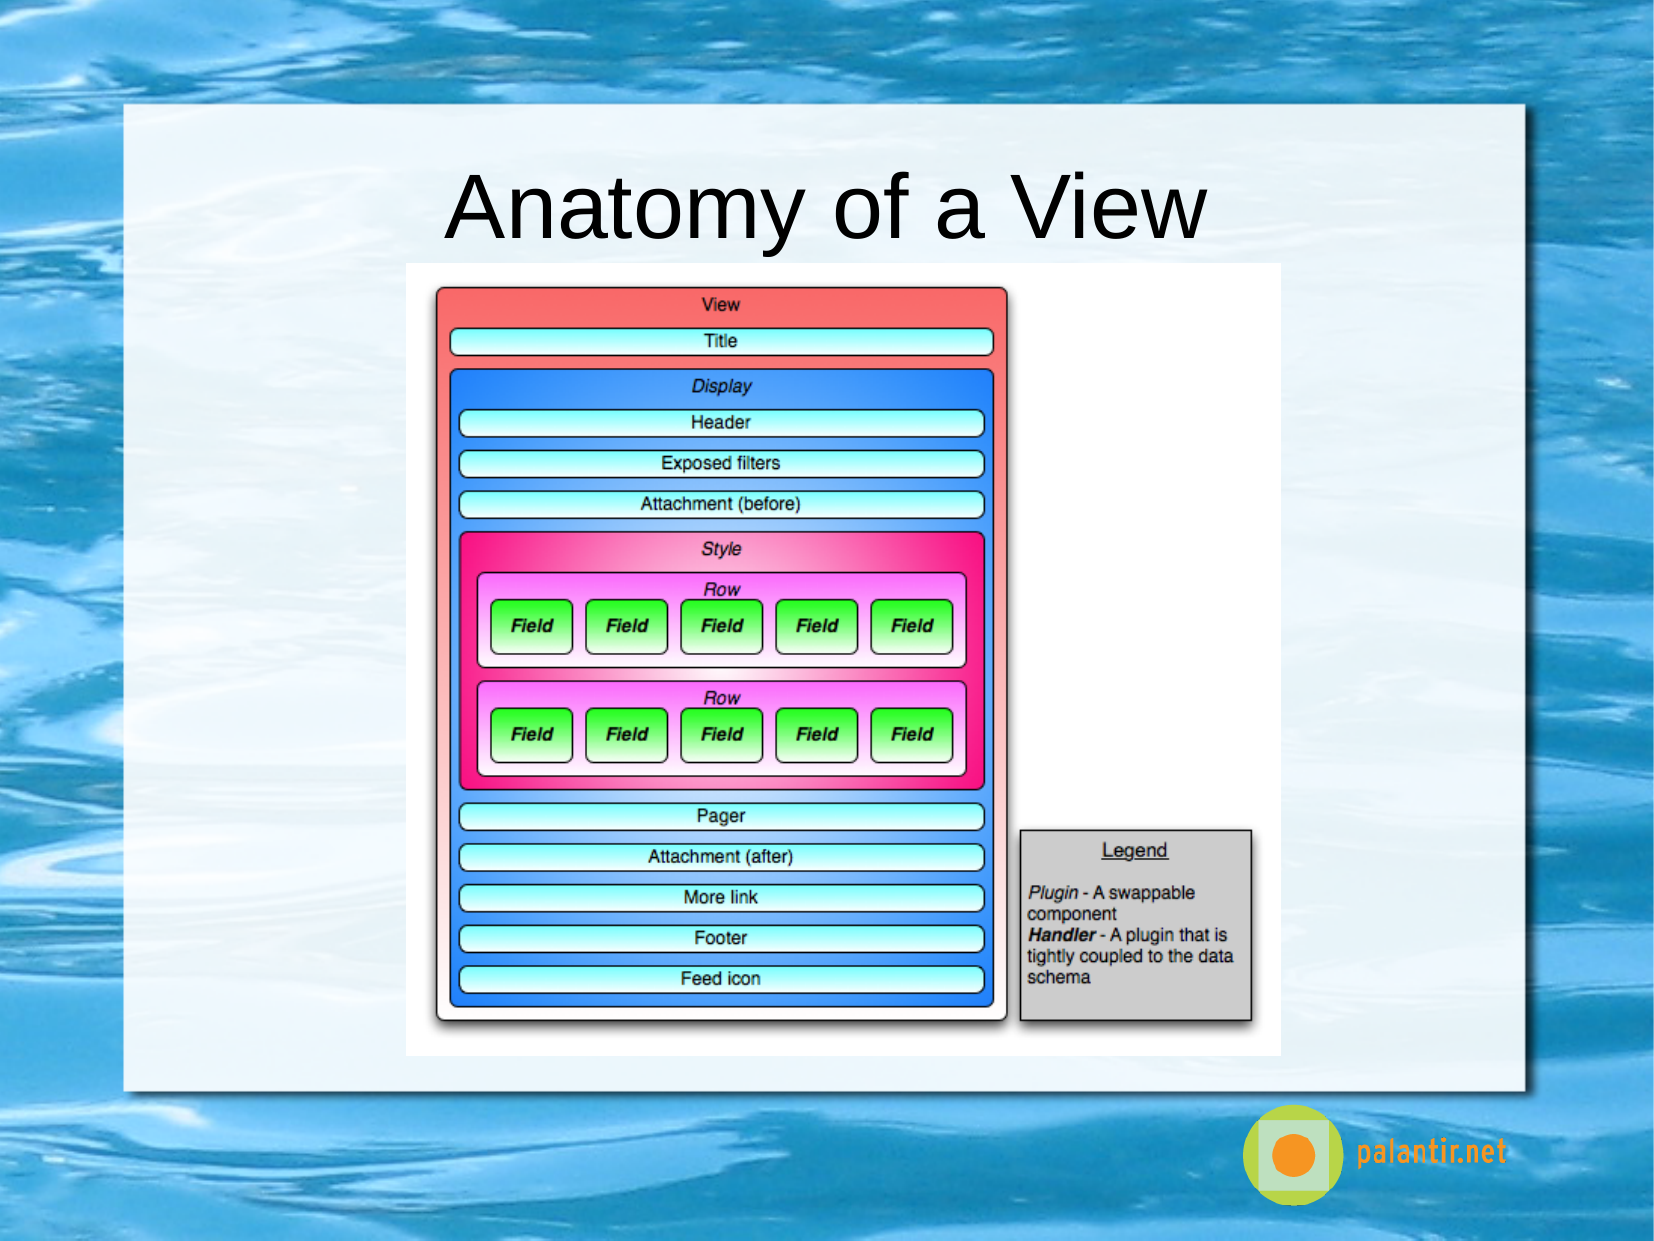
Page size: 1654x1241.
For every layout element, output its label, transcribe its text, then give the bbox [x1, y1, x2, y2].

picture [0, 0, 1654, 1241]
title Anatomy of a View [147, 118, 1506, 296]
